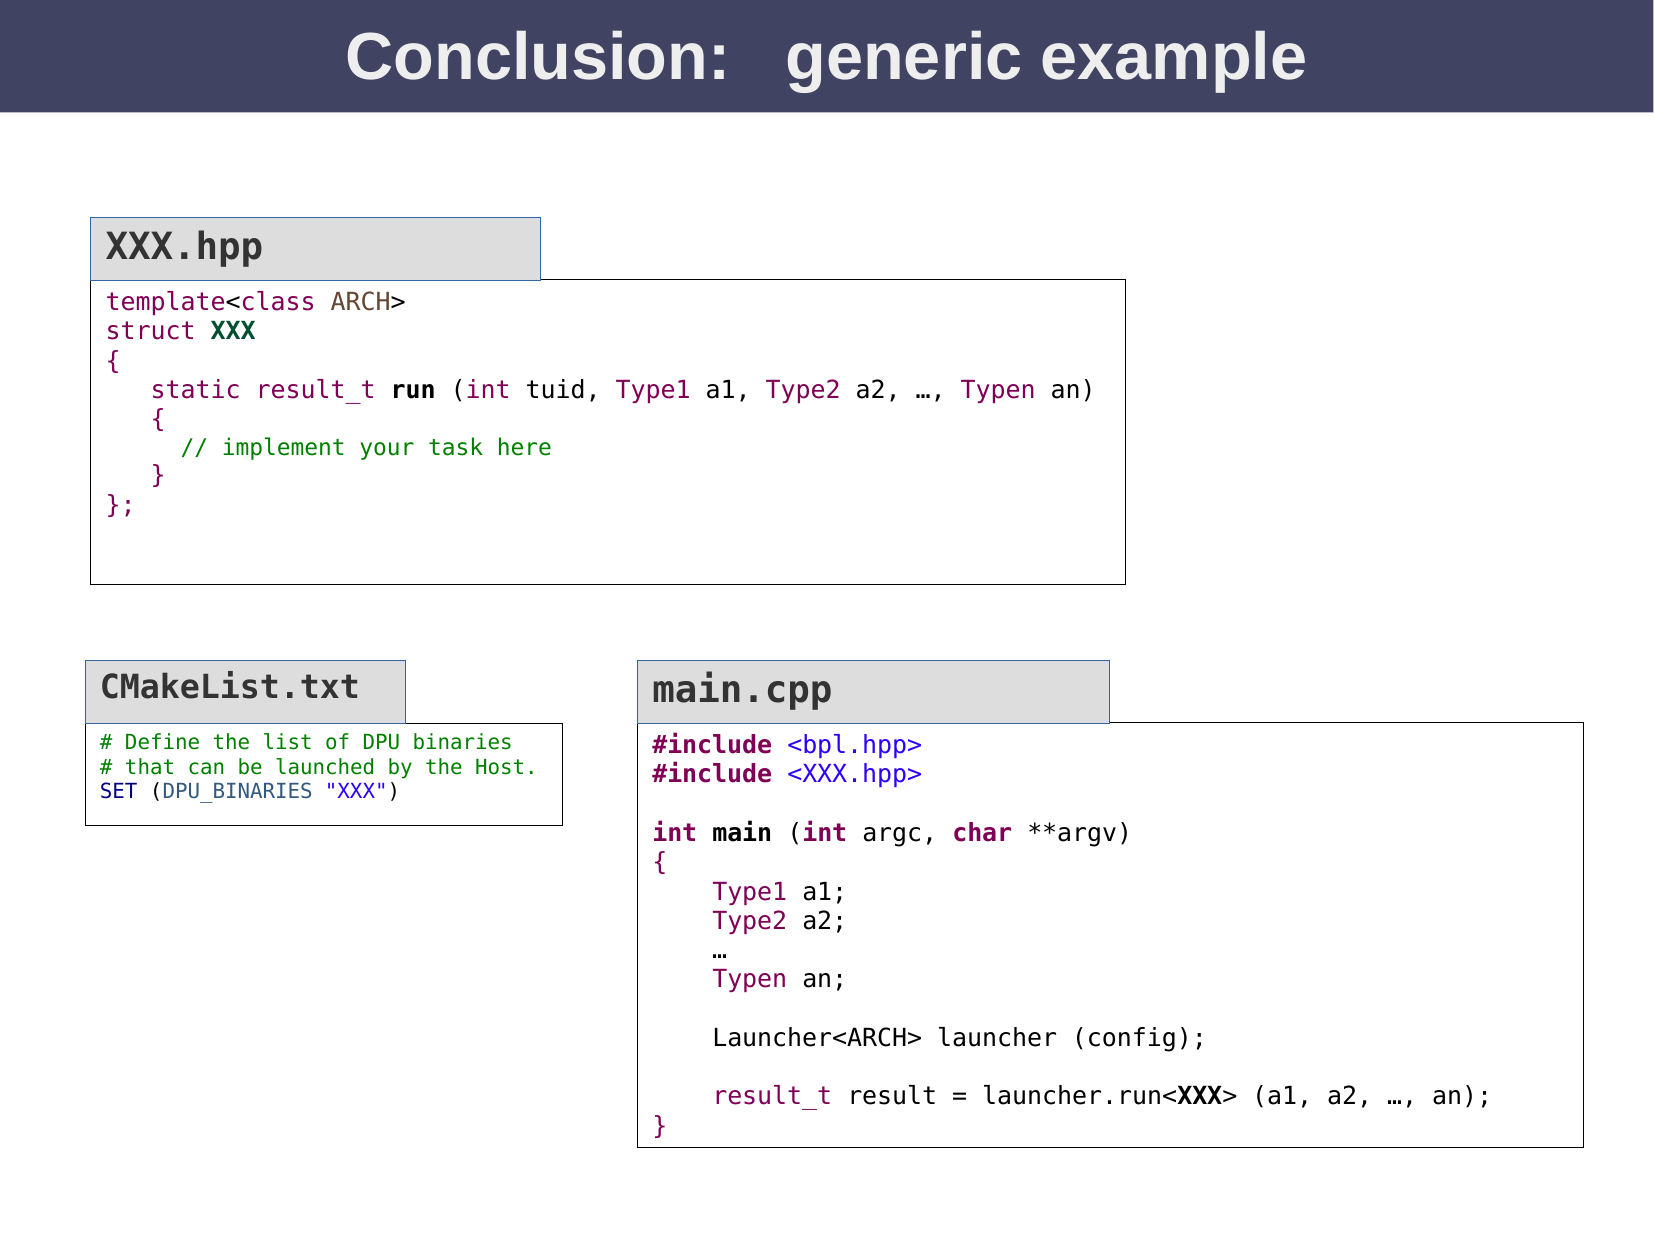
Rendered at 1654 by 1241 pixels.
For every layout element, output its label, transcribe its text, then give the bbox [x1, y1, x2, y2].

text_box main.cpp [637, 660, 1110, 724]
text_box XXX.hpp [90, 217, 541, 281]
text_box #include <bpl.hpp> #include <XXX.hpp> int main (int argc, char **argv) { Type1 a1; Type2 a2; … Typen an; Launcher<ARCH> launcher (config); result_t result = launcher.run<XXX> (a1, a2, …, an); } [637, 722, 1584, 1148]
text_box template<class ARCH> struct XXX { static result_t run (int tuid, Type1 a1, Type2 a2, …, Typen an) { // implement your task here } }; [90, 279, 1126, 585]
text_box CMakeList.txt [85, 660, 406, 724]
text_box # Define the list of DPU binaries # that can be launched by the Host. SET (DPU_BINARIES "XXX") [85, 723, 563, 826]
text_box Conclusion: generic example [0, 0, 1654, 113]
